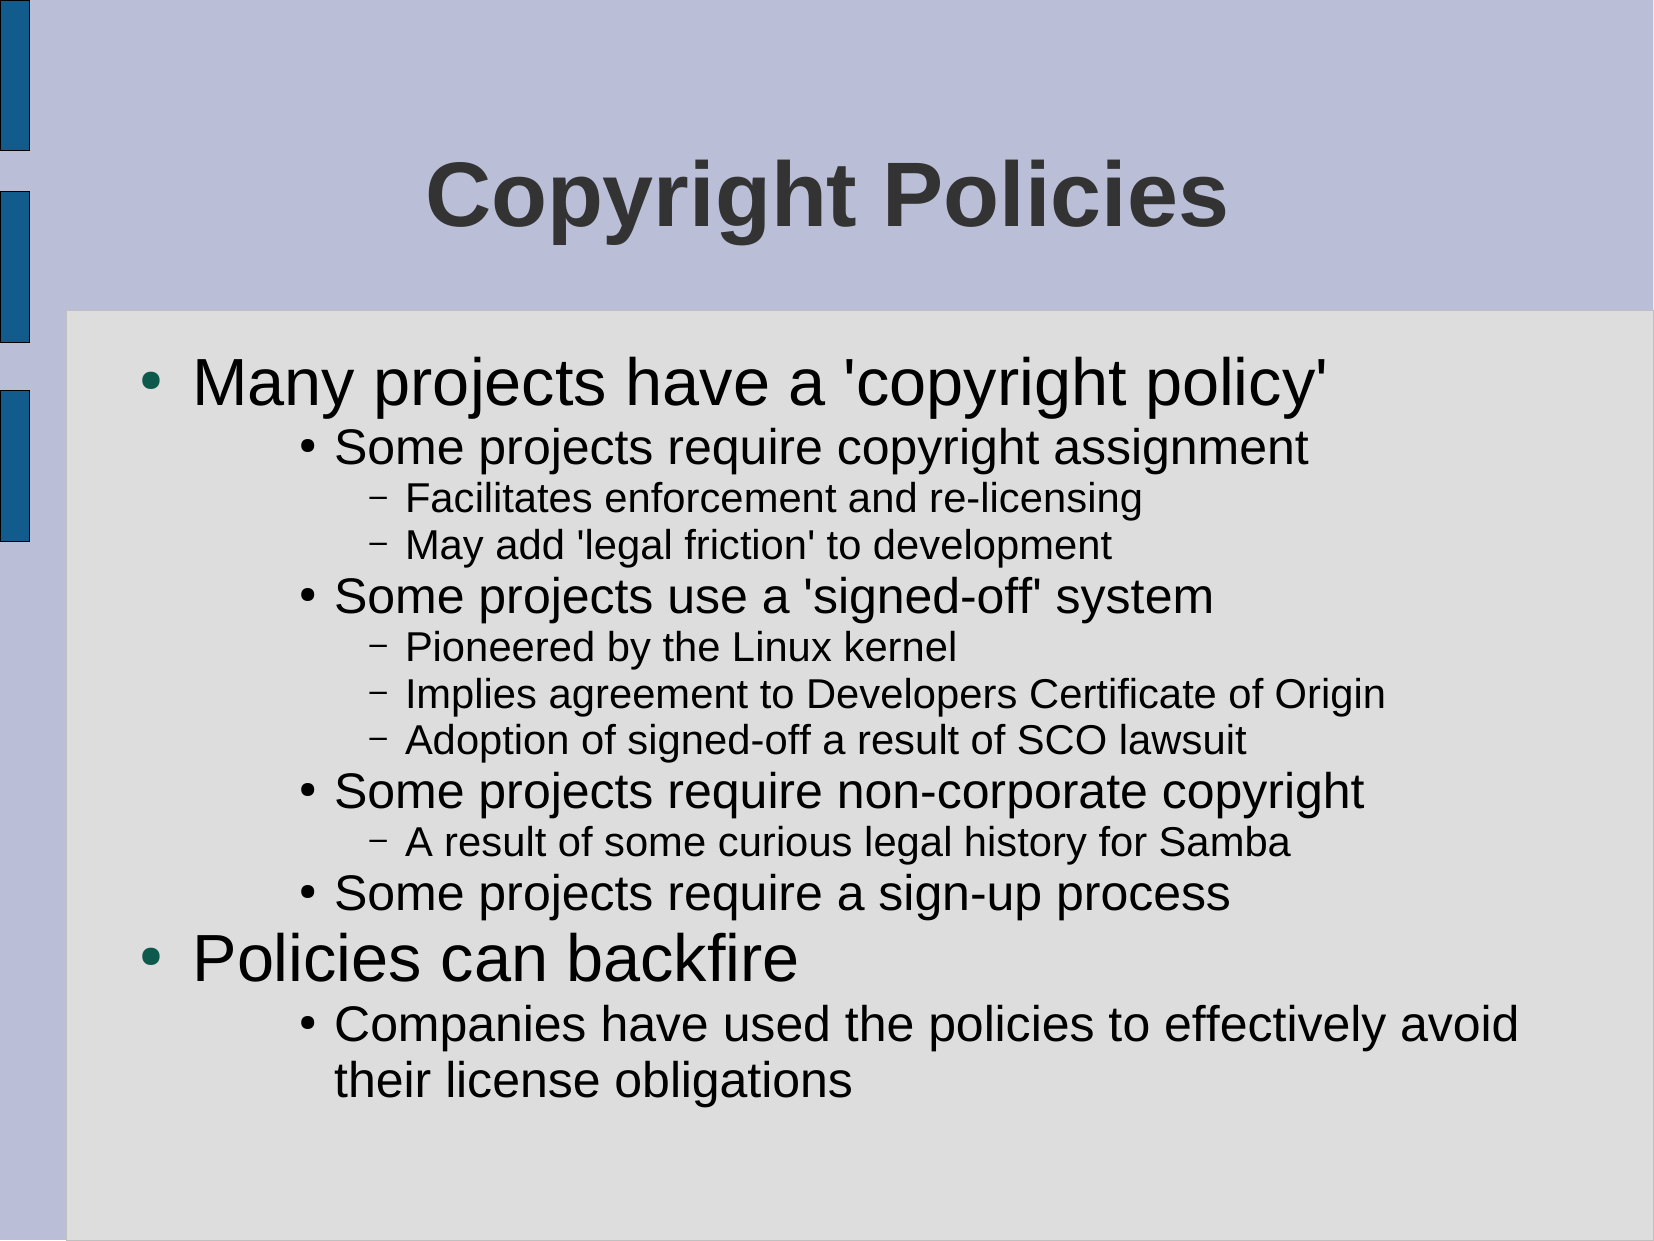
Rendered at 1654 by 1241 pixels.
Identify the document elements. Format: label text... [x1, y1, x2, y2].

title Copyright Policies [121, 98, 1534, 291]
list Many projects have a 'copyright policy' Some projects require copyright assignment Facilitates enforcement and re-licensing May add 'legal friction' to development Some projects use a 'signed-off' system Pioneered by the Linux kernel Implies agreement to Developers Certificate of Origin Adoption of signed-off a result of SCO lawsuit Some projects require non-corporate copyright A result of some curious legal history for Samba Some projects require a sign-up process Policies can backfire Companies have used the policies to effectively avoid their license obligations [121, 344, 1534, 1112]
